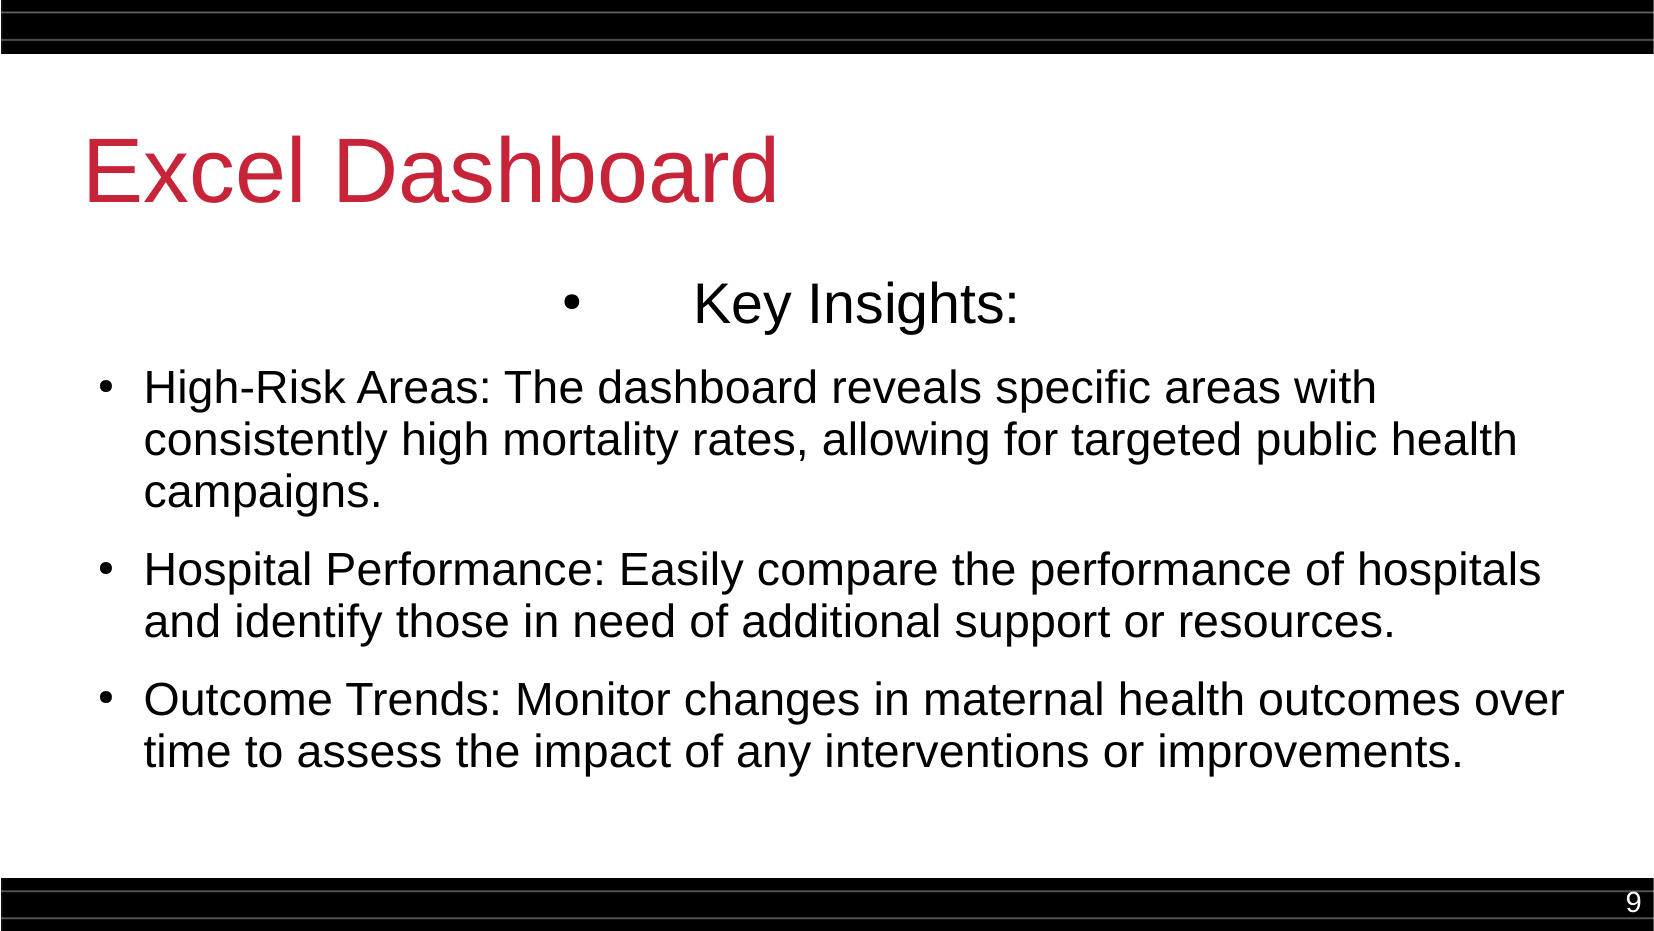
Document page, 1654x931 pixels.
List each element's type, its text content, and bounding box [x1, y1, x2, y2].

picture [1, 0, 1654, 54]
list Key Insights: High-Risk Areas: The dashboard reveals specific areas with consistently high mortality rates, allowing for targeted public health campaigns. Hospital Performance: Easily compare the performance of hospitals and identify those in need of additional support or resources. Outcome Trends: Monitor changes in maternal health outcomes over time to assess the impact of any interventions or improvements. [82, 271, 1571, 851]
picture [1, 878, 1654, 931]
title Excel Dashboard [82, 92, 1571, 249]
